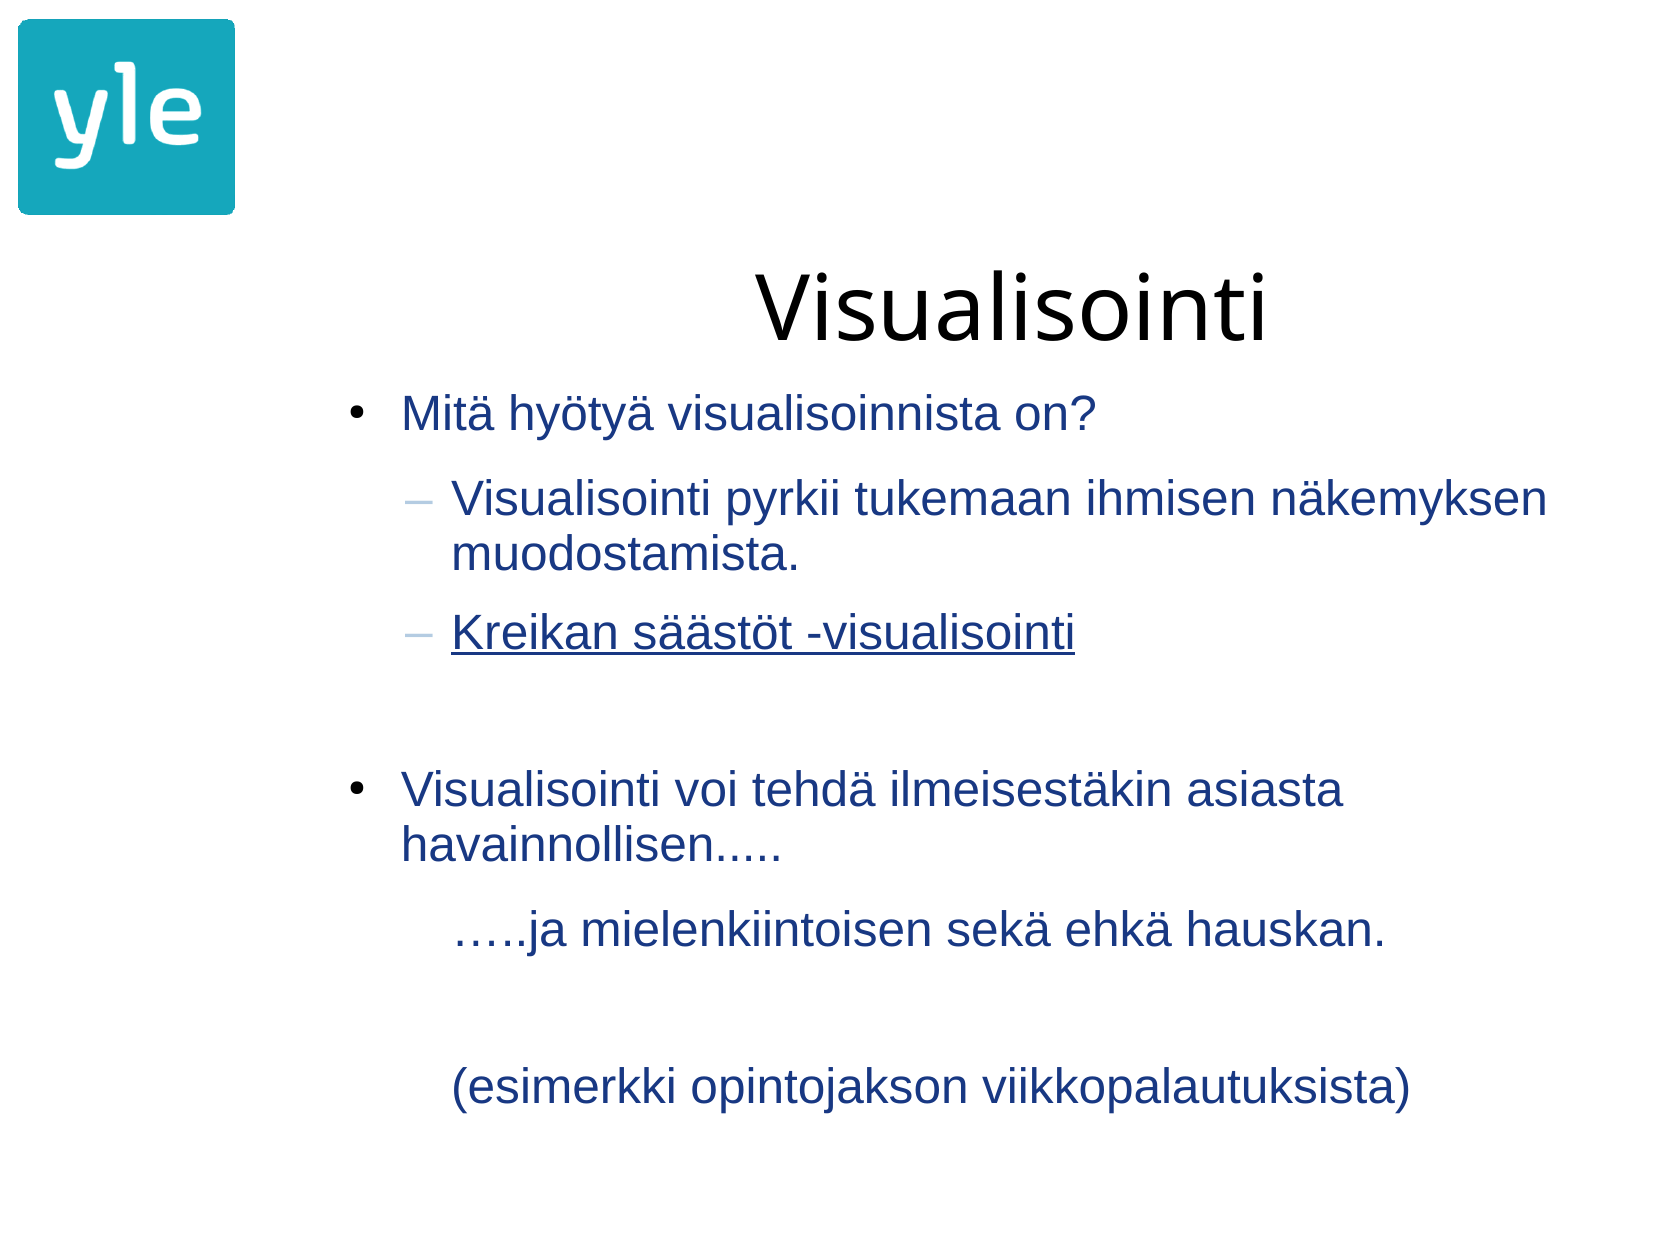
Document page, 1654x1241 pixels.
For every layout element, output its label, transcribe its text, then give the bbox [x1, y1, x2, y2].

picture [18, 19, 235, 215]
list Mitä hyötyä visualisoinnista on? Visualisointi pyrkii tukemaan ihmisen näkemyksen muodostamista. Kreikan säästöt -visualisointi Visualisointi voi tehdä ilmeisestäkin asiasta havainnollisen..... …..ja mielenkiintoisen sekä ehkä hauskan. (esimerkki opintojakson viikkopalautuksista) [330, 385, 1627, 1117]
title Visualisointi [351, 254, 1654, 357]
